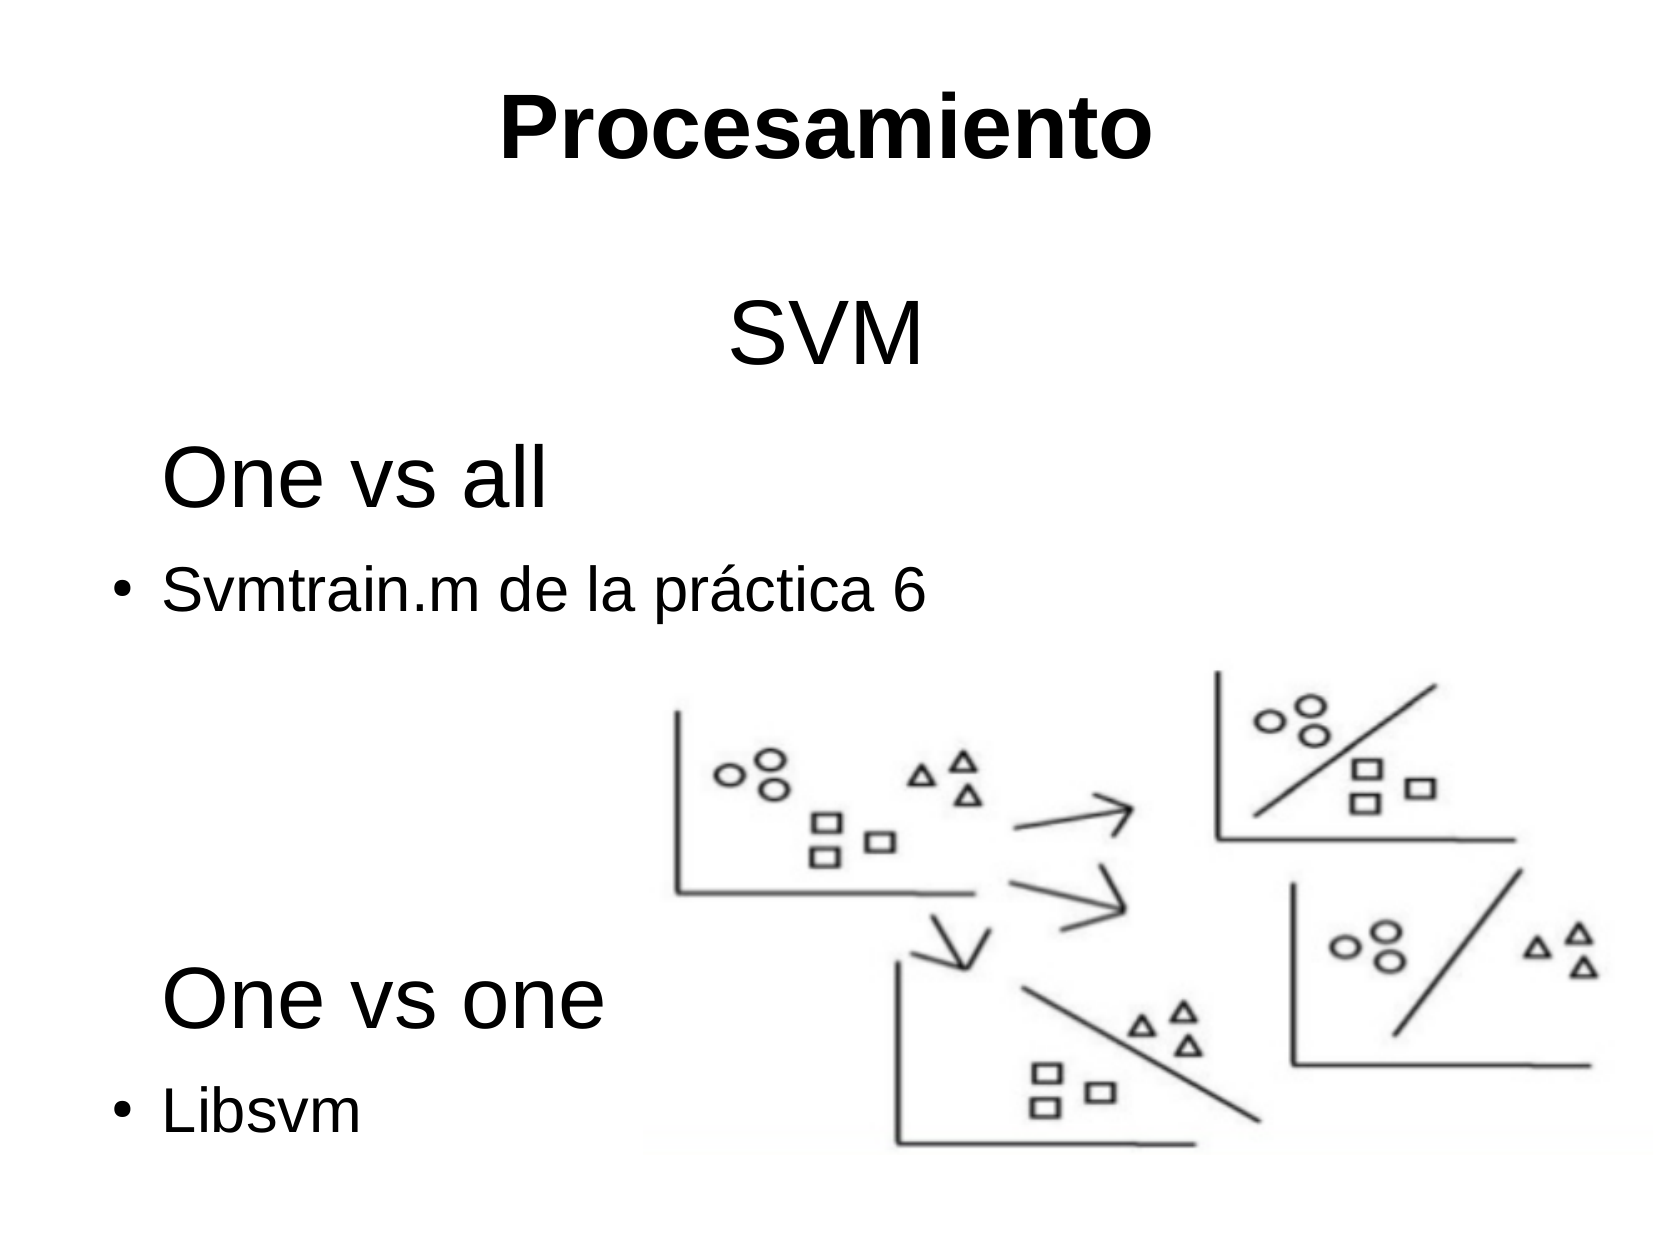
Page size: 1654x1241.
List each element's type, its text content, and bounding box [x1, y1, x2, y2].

title Procesamiento SVM [82, 76, 1571, 384]
picture [643, 644, 1654, 1156]
list One vs all Svmtrain.m de la práctica 6 One vs one → Libsvm [94, 428, 1583, 1149]
